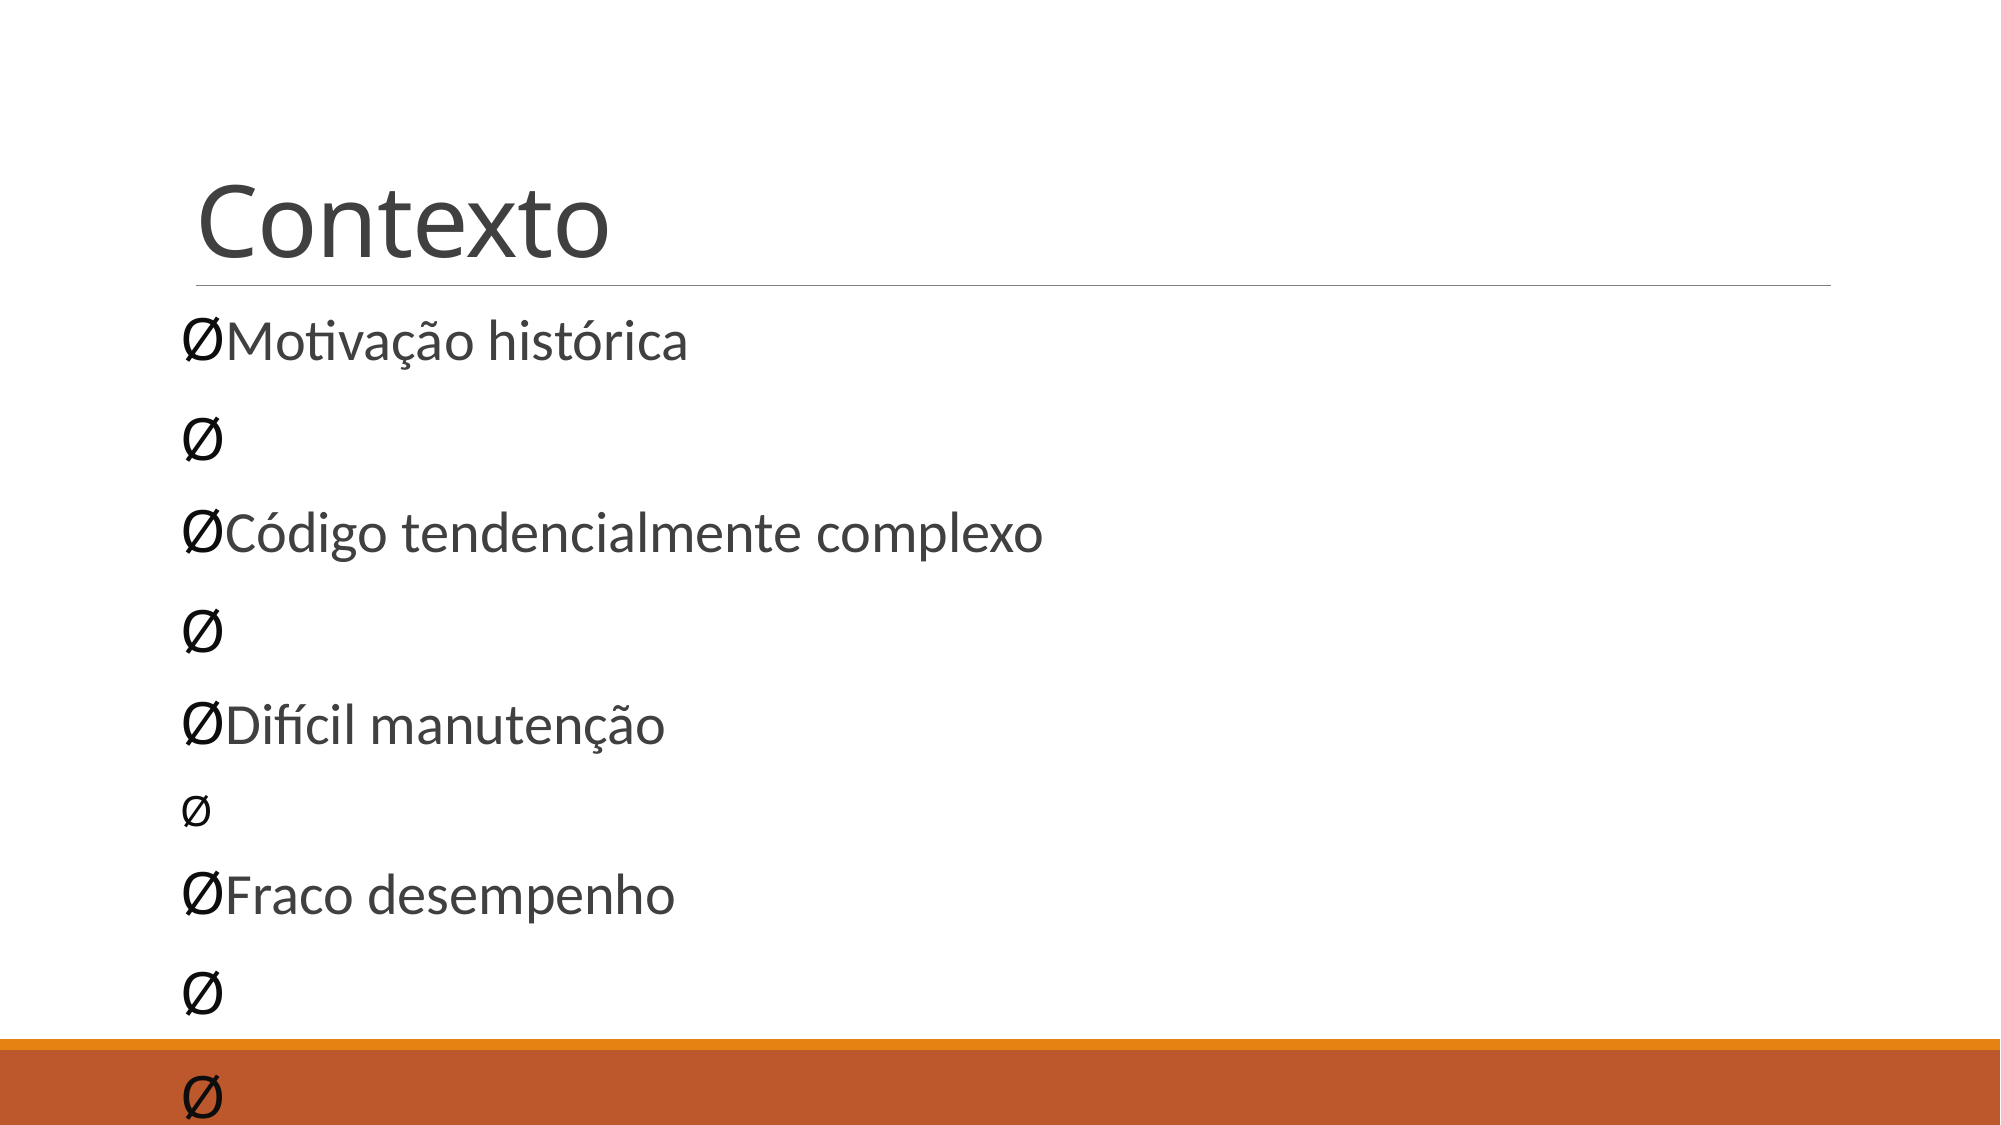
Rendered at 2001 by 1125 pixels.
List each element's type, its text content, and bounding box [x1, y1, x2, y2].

title Contexto [180, 47, 1831, 286]
list Motivação histórica Código tendencialmente complexo Difícil manutenção Fraco desempenho [180, 302, 1831, 1041]
